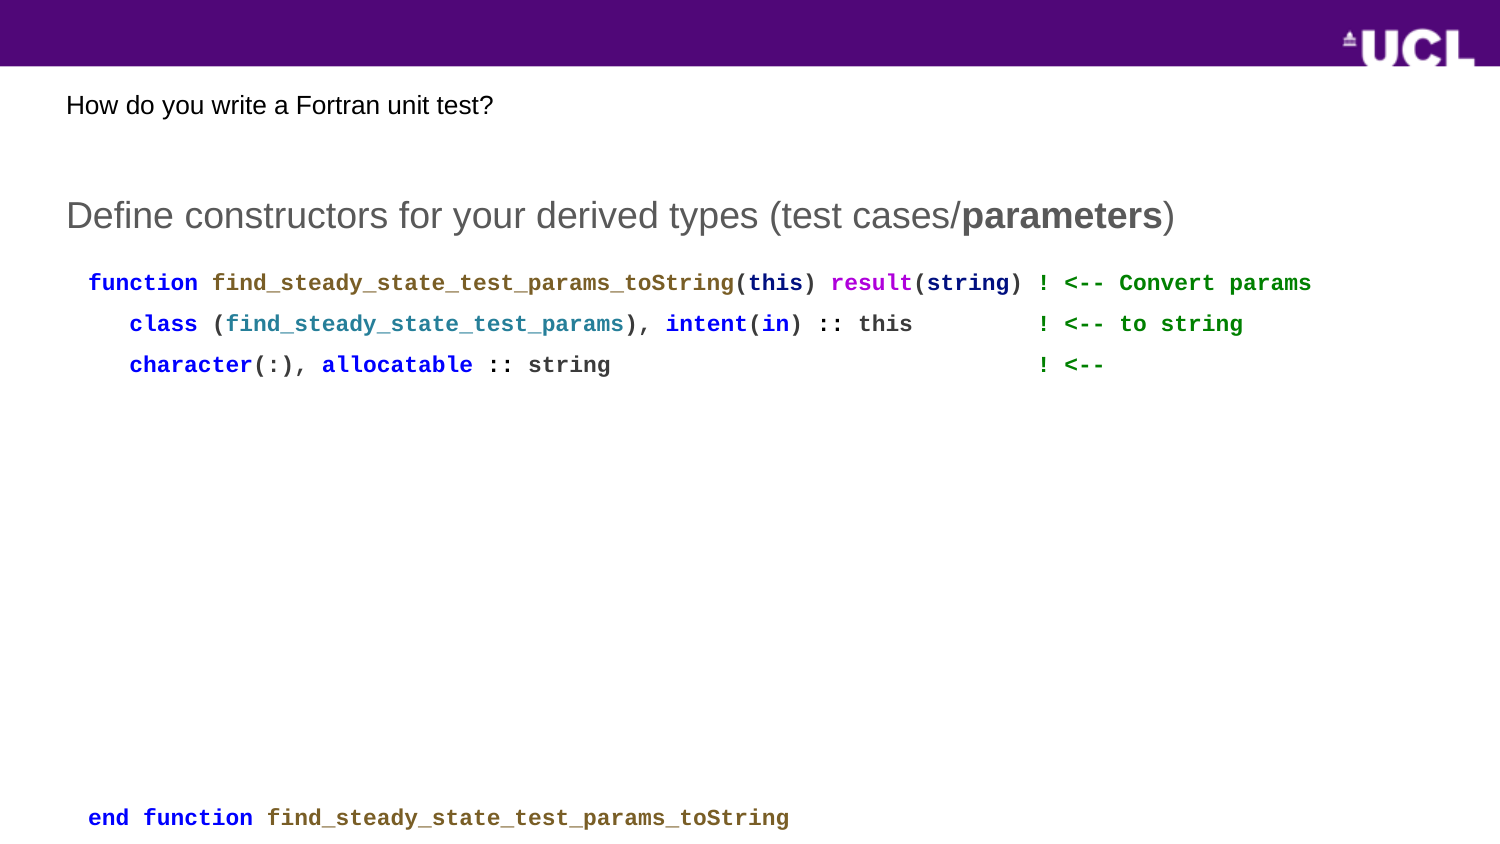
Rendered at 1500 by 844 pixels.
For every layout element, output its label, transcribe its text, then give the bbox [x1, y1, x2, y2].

picture [0, 0, 1500, 844]
text_box function find_steady_state_test_params_toString(this) result(string) ! <-- Convert params class (find_steady_state_test_params), intent(in) :: this ! <-- to string character(:), allocatable :: string ! <-- end function find_steady_state_test_params_toString [73, 255, 1449, 828]
list Define constructors for your derived types (test cases/parameters) [51, 168, 1449, 256]
title How do you write a Fortran unit test? [51, 72, 1449, 167]
